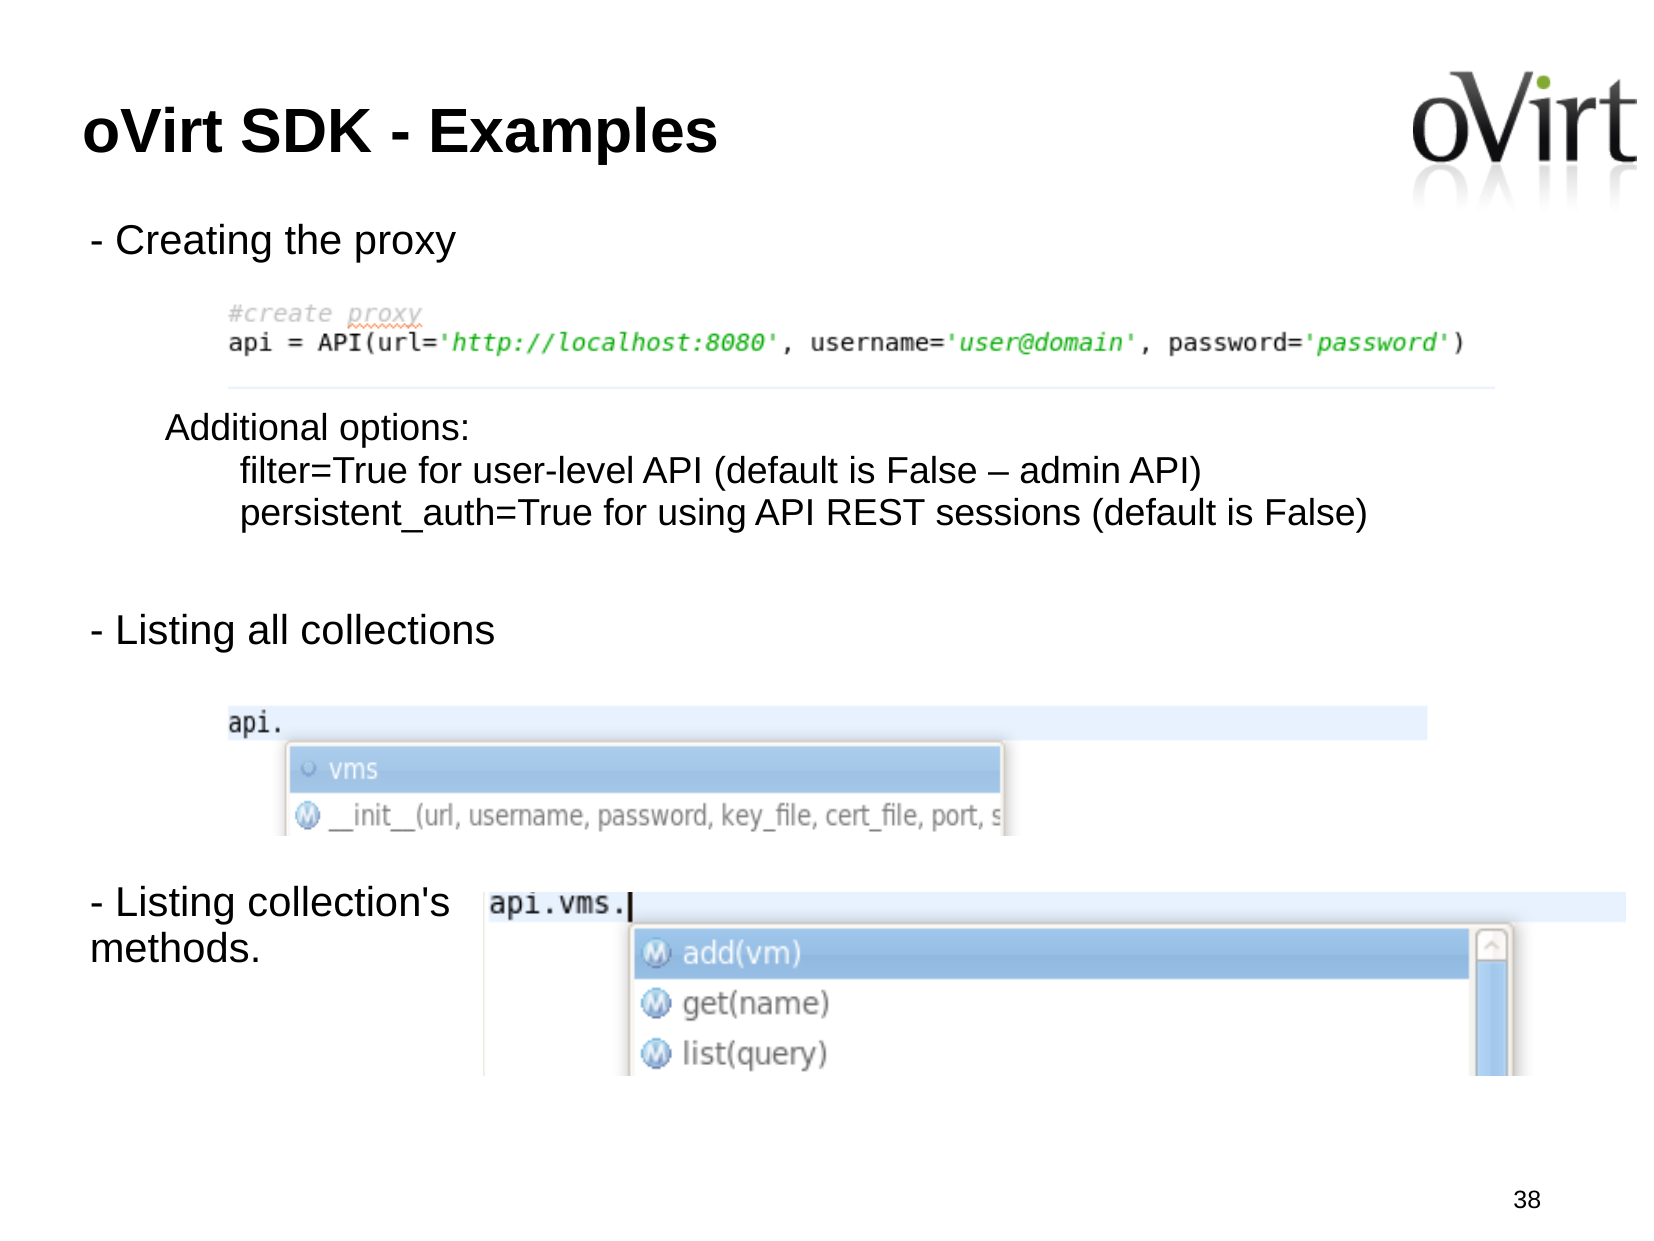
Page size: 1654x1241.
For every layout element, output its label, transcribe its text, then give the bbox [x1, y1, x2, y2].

title oVirt SDK - Examples [82, 37, 1571, 226]
text_box - Listing collection's methods. [75, 870, 638, 979]
text_box - Listing all collections [75, 599, 526, 661]
picture [225, 682, 1428, 836]
text_box - Creating the proxy Additional options: filter=True for user-level API (default is False – admin API) persistent_auth=True for using API REST sessions (default is False) [75, 209, 1458, 583]
picture [225, 298, 1495, 389]
picture [483, 892, 1626, 1076]
picture [1571, 63, 1637, 212]
